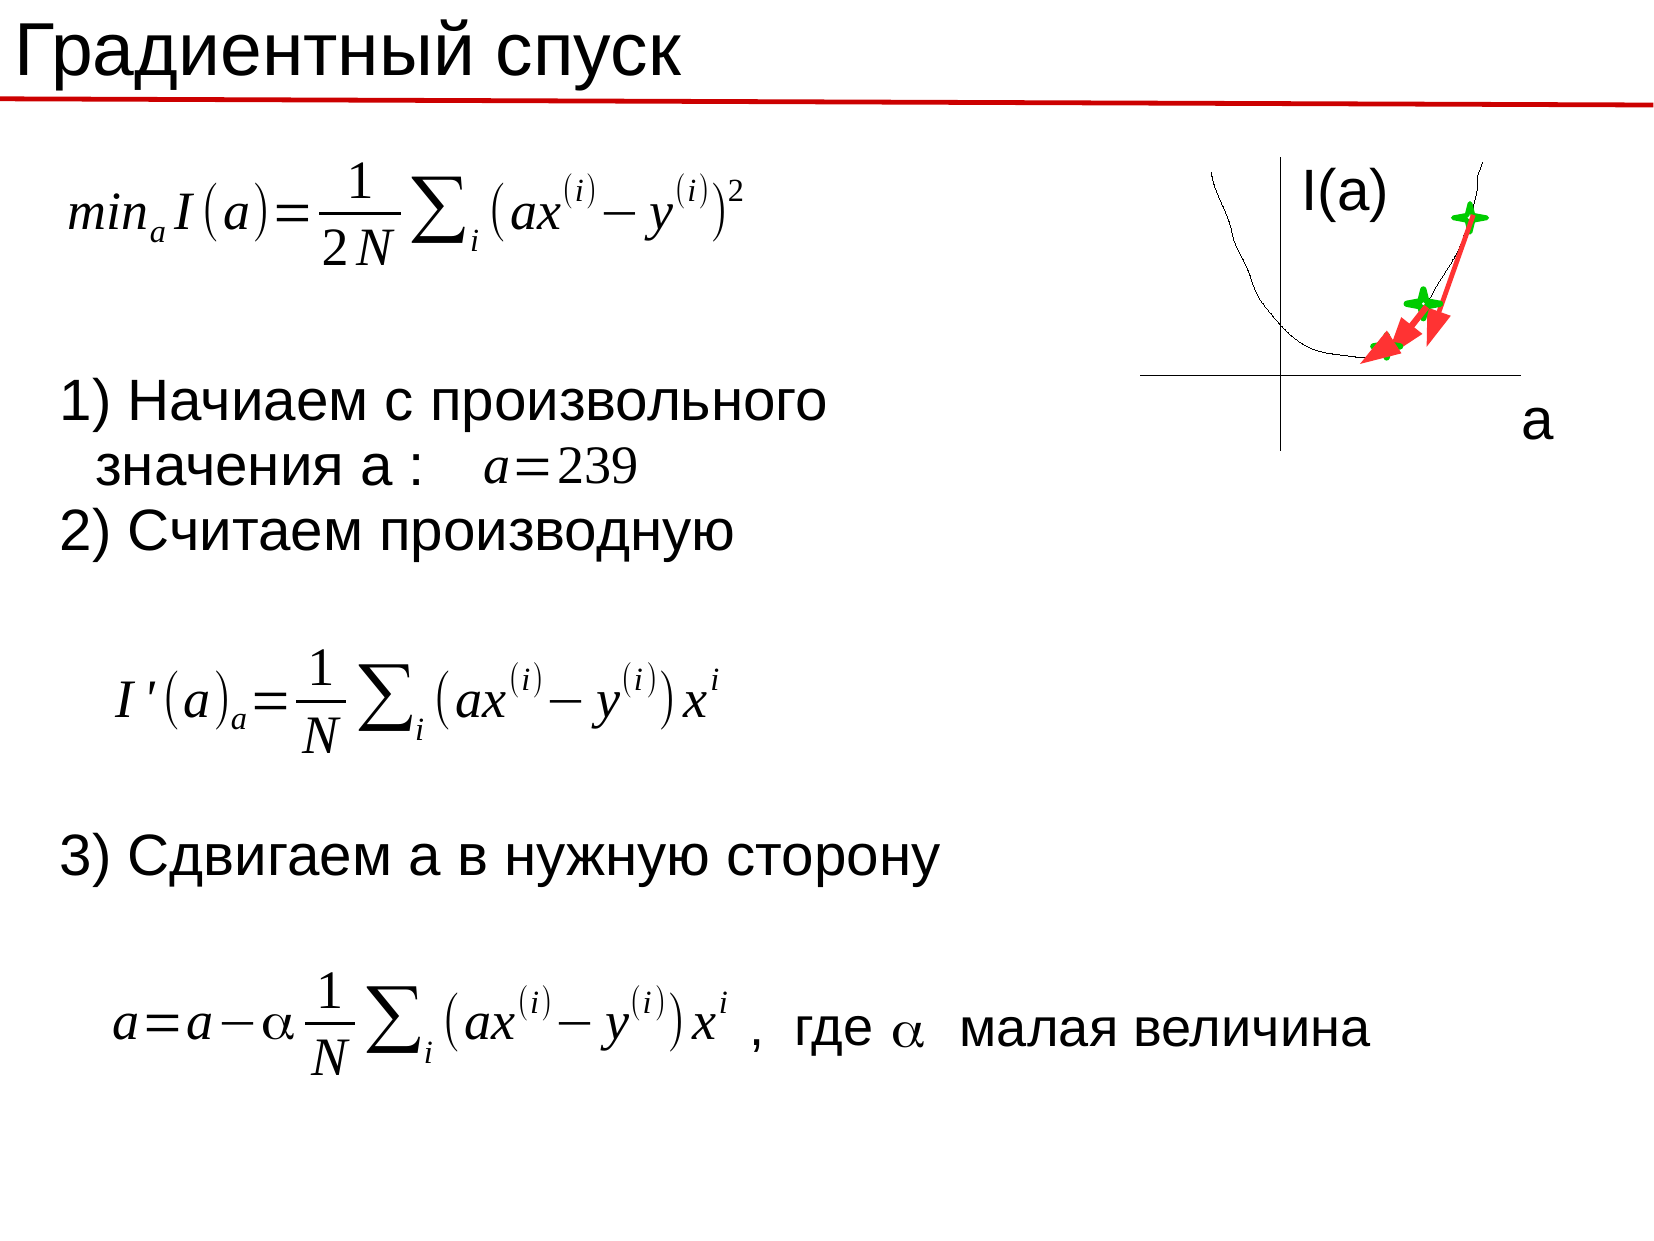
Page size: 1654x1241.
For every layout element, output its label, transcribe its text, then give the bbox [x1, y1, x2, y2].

text_box [1453, 203, 1473, 222]
chart [60, 150, 751, 278]
chart [475, 435, 646, 496]
text_box , где [734, 989, 931, 1126]
chart [105, 637, 726, 766]
text_box [1406, 289, 1441, 308]
chart [105, 960, 735, 1088]
text_box I(a) [1286, 150, 1407, 425]
text_box Градиентный спуск [0, 0, 1306, 99]
text_box малая величина [945, 990, 1501, 1066]
text_box a [1506, 379, 1561, 460]
text_box [1475, 215, 1487, 220]
text_box Начиаем с произвольного значения а : Считаем производную Сдвигаем а в нужную сторону [45, 360, 1006, 895]
